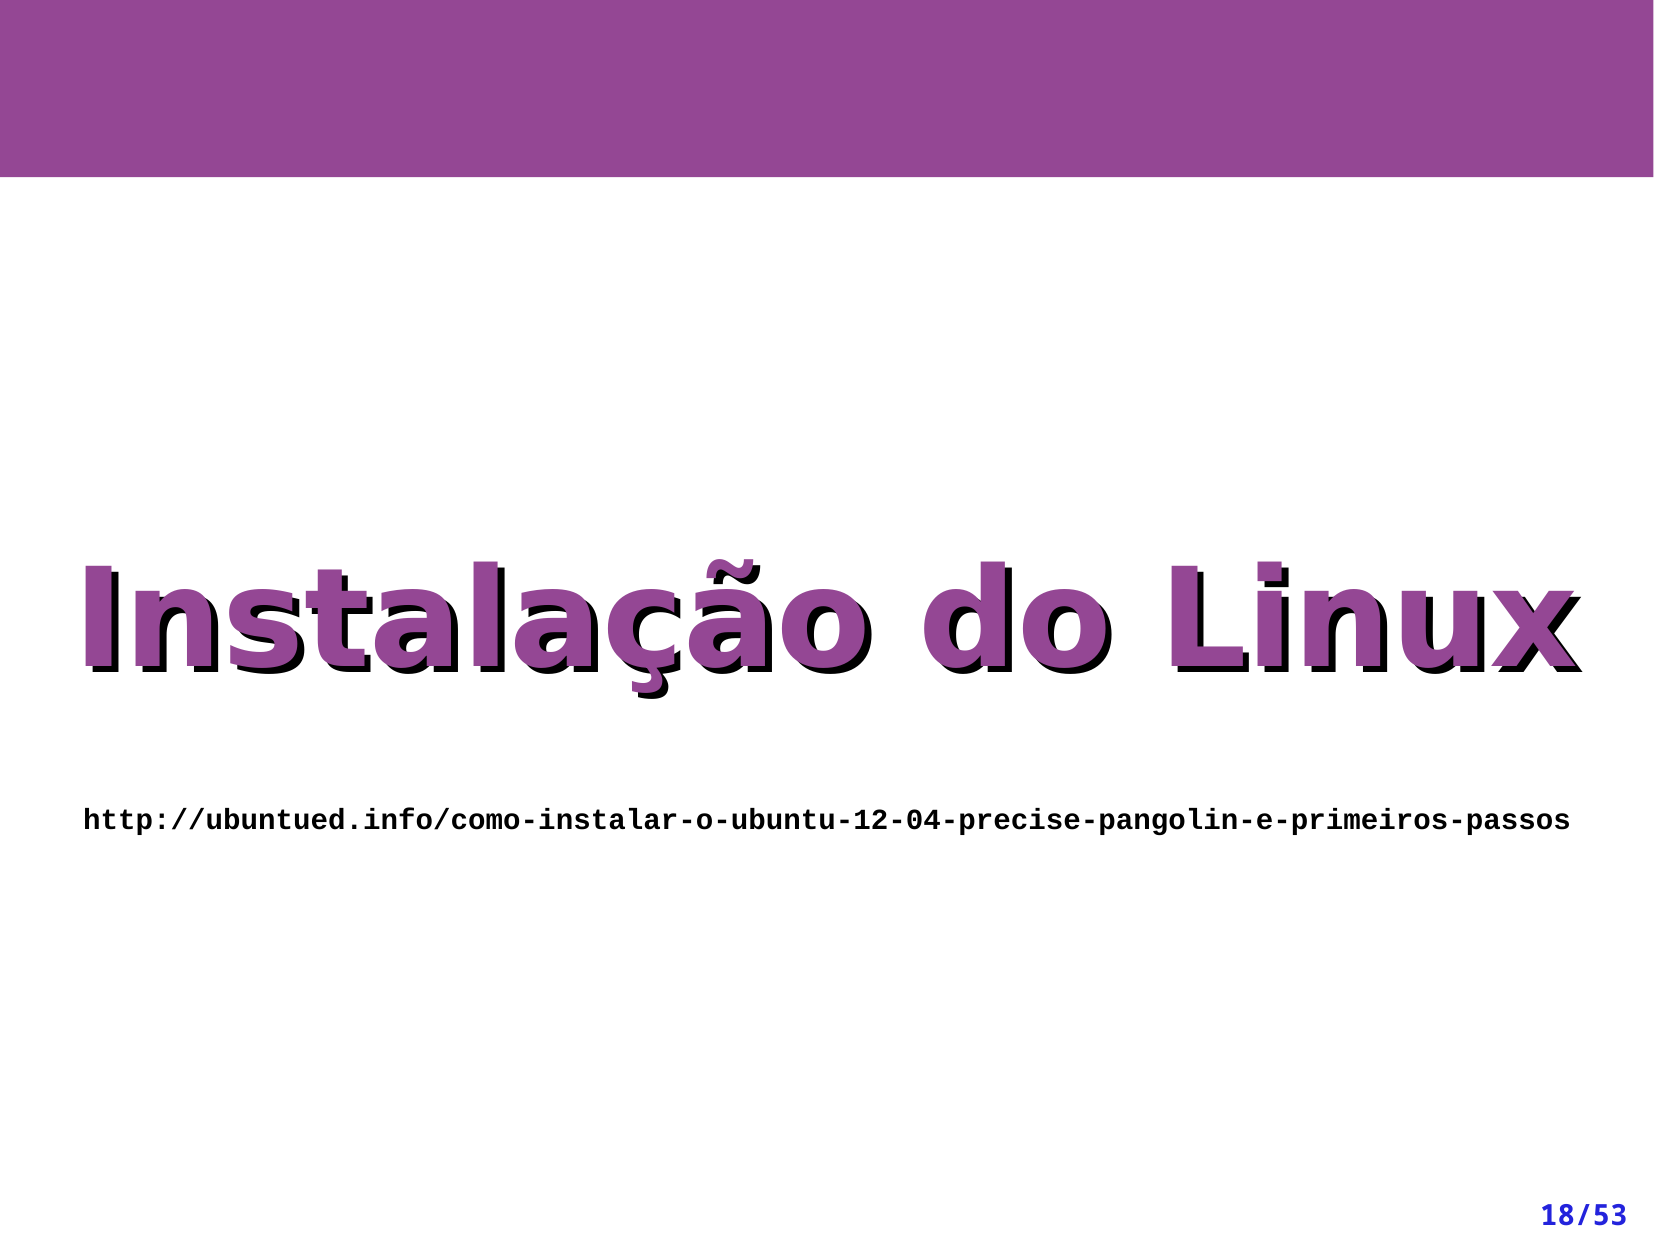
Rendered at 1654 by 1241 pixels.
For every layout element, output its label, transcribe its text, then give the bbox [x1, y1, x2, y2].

text_box Instalação do Linux [58, 531, 1595, 709]
text_box http://ubuntued.info/como-instalar-o-ubuntu-12-04-precise-pangolin-e-primeiros-passos [59, 797, 1595, 857]
